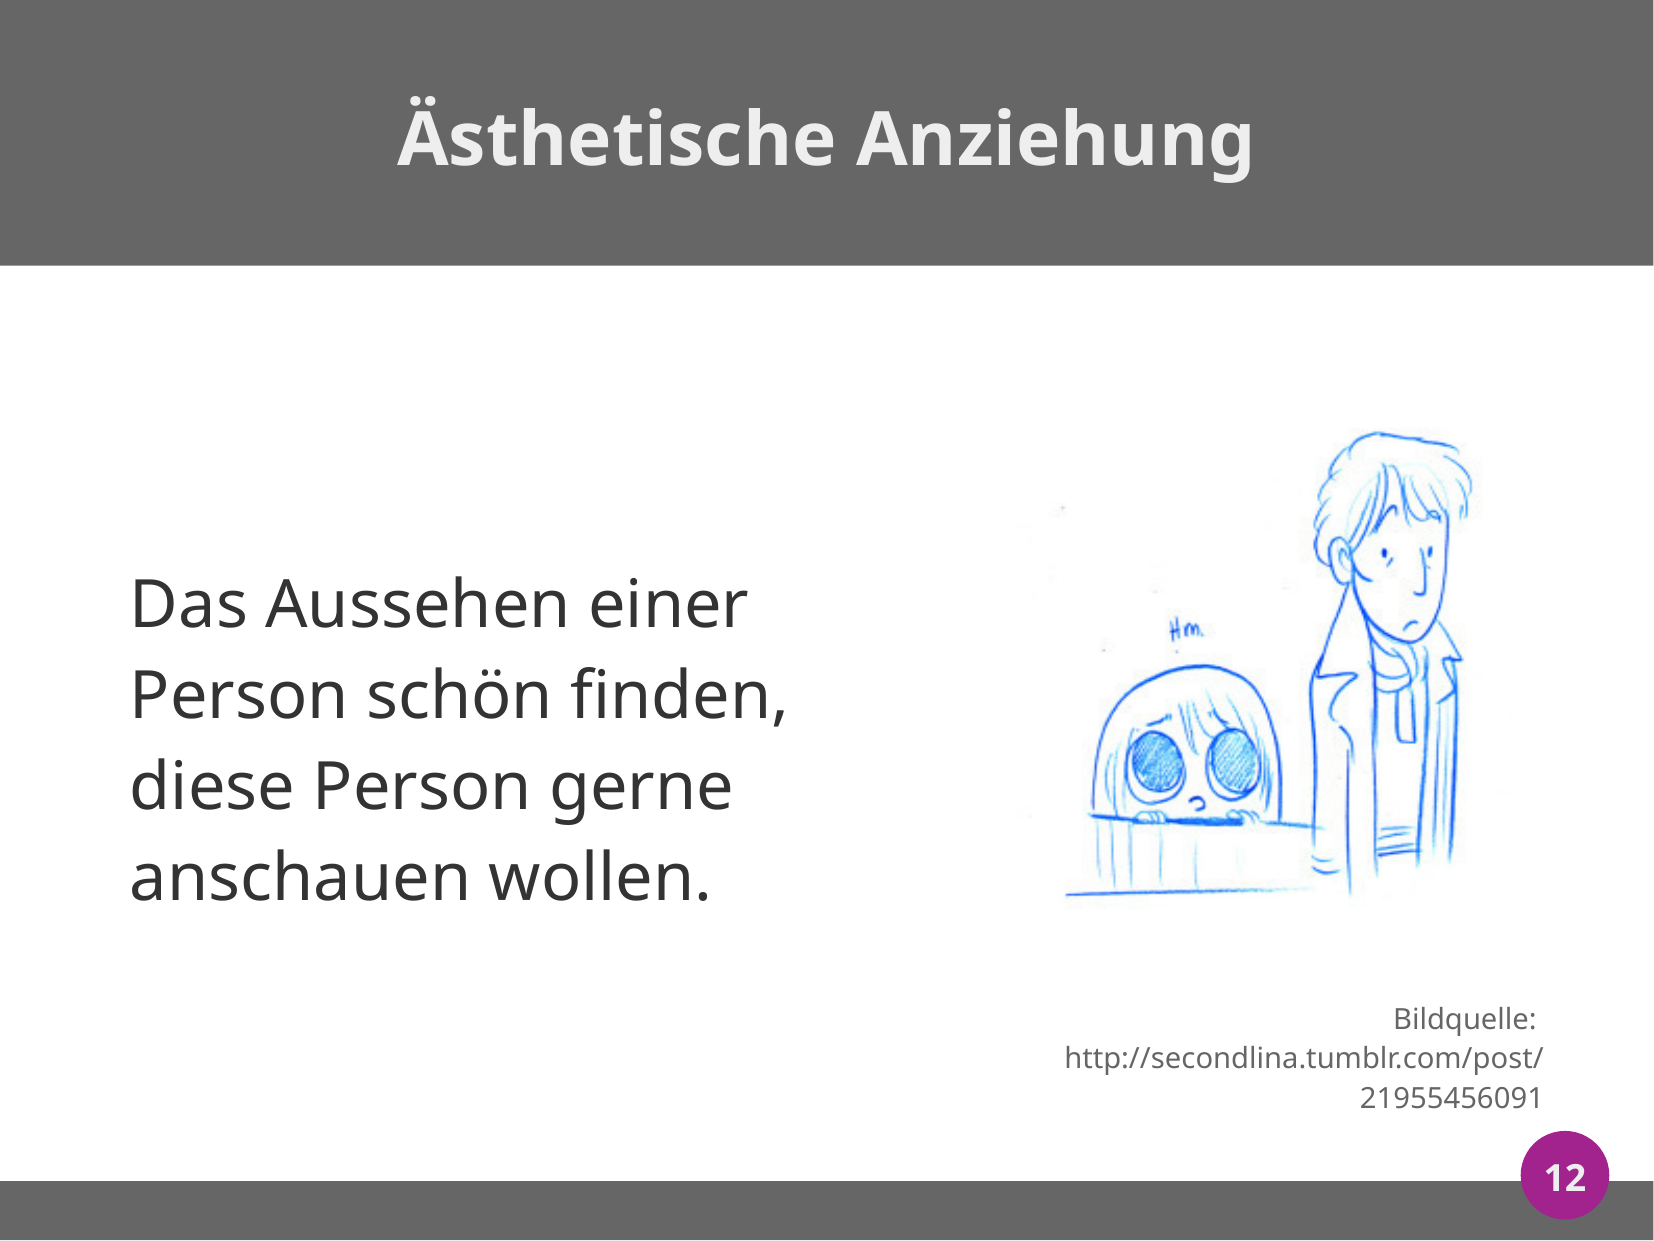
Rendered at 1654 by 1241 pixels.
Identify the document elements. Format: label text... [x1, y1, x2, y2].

text_box Bildquelle: http://secondlina.tumblr.com/post/21955456091 [919, 990, 1560, 1099]
picture [1016, 415, 1512, 945]
list Das Aussehen einer Person schön finden, diese Person gerne anschauen wollen. [59, 324, 809, 1152]
title Ästhetische Anziehung [59, 11, 1595, 260]
